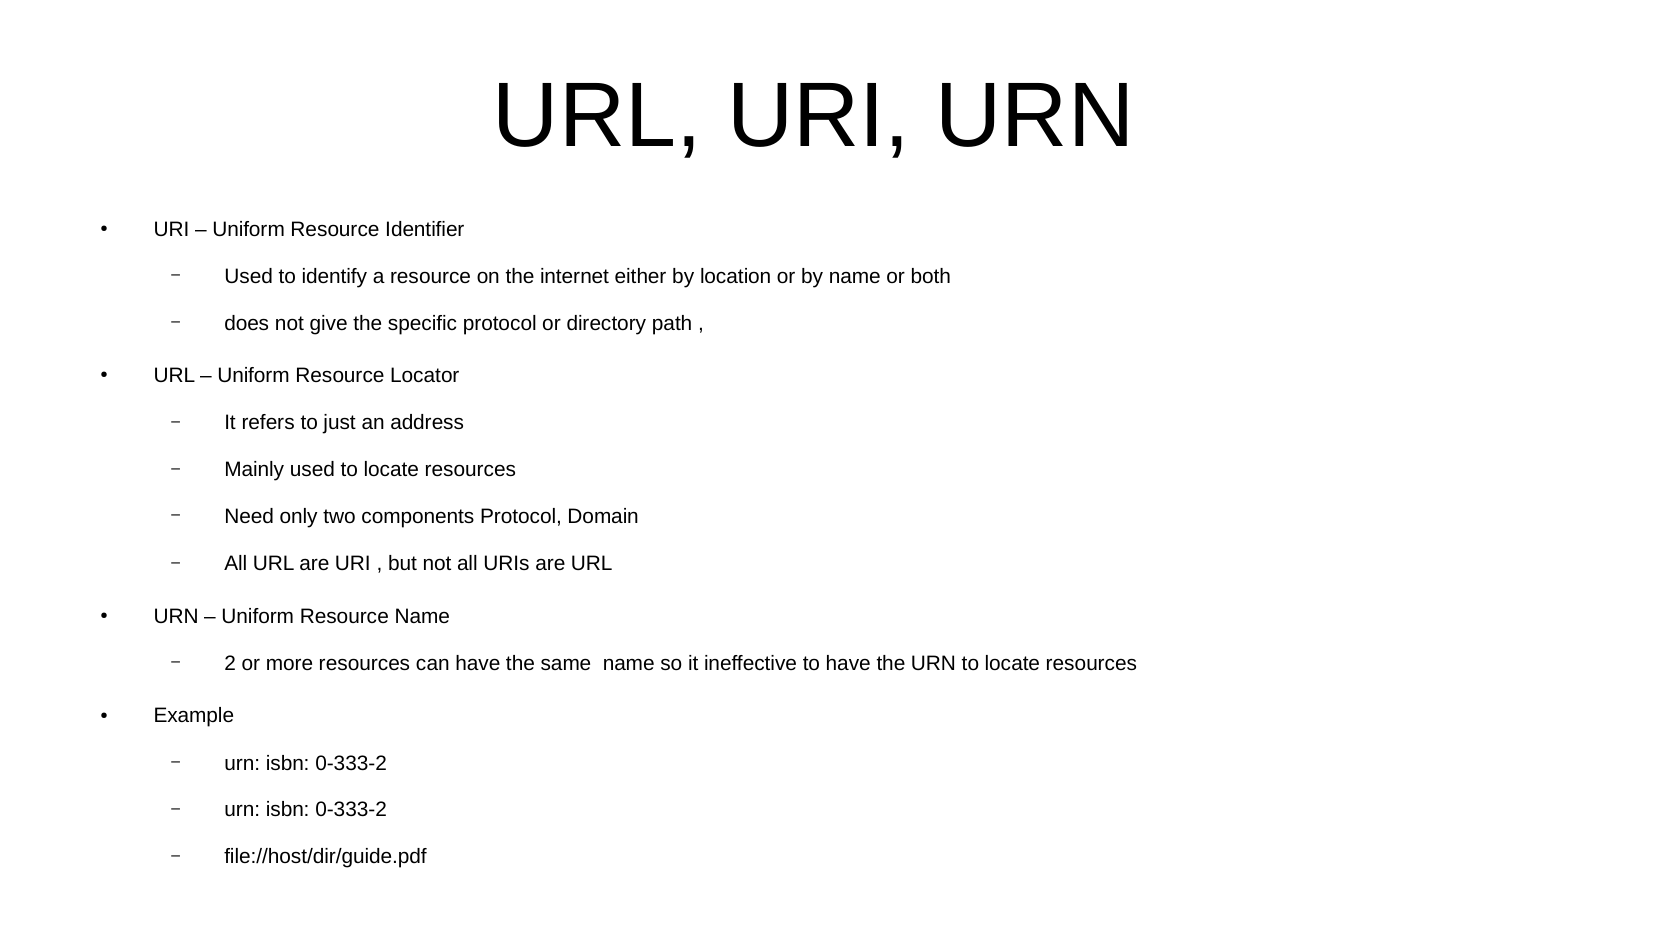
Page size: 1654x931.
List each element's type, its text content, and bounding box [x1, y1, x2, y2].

list URI – Uniform Resource Identifier Used to identify a resource on the internet either by location or by name or both does not give the specific protocol or directory path , URL – Uniform Resource Locator It refers to just an address Mainly used to locate resources Need only two components Protocol, Domain All URL are URI , but not all URIs are URL URN – Uniform Resource Name 2 or more resources can have the same name so it ineffective to have the URN to locate resources Example urn: isbn: 0-333-2 urn: isbn: 0-333-2 file://host/dir/guide.pdf [82, 217, 1636, 916]
title URL, URI, URN [82, 37, 1571, 193]
